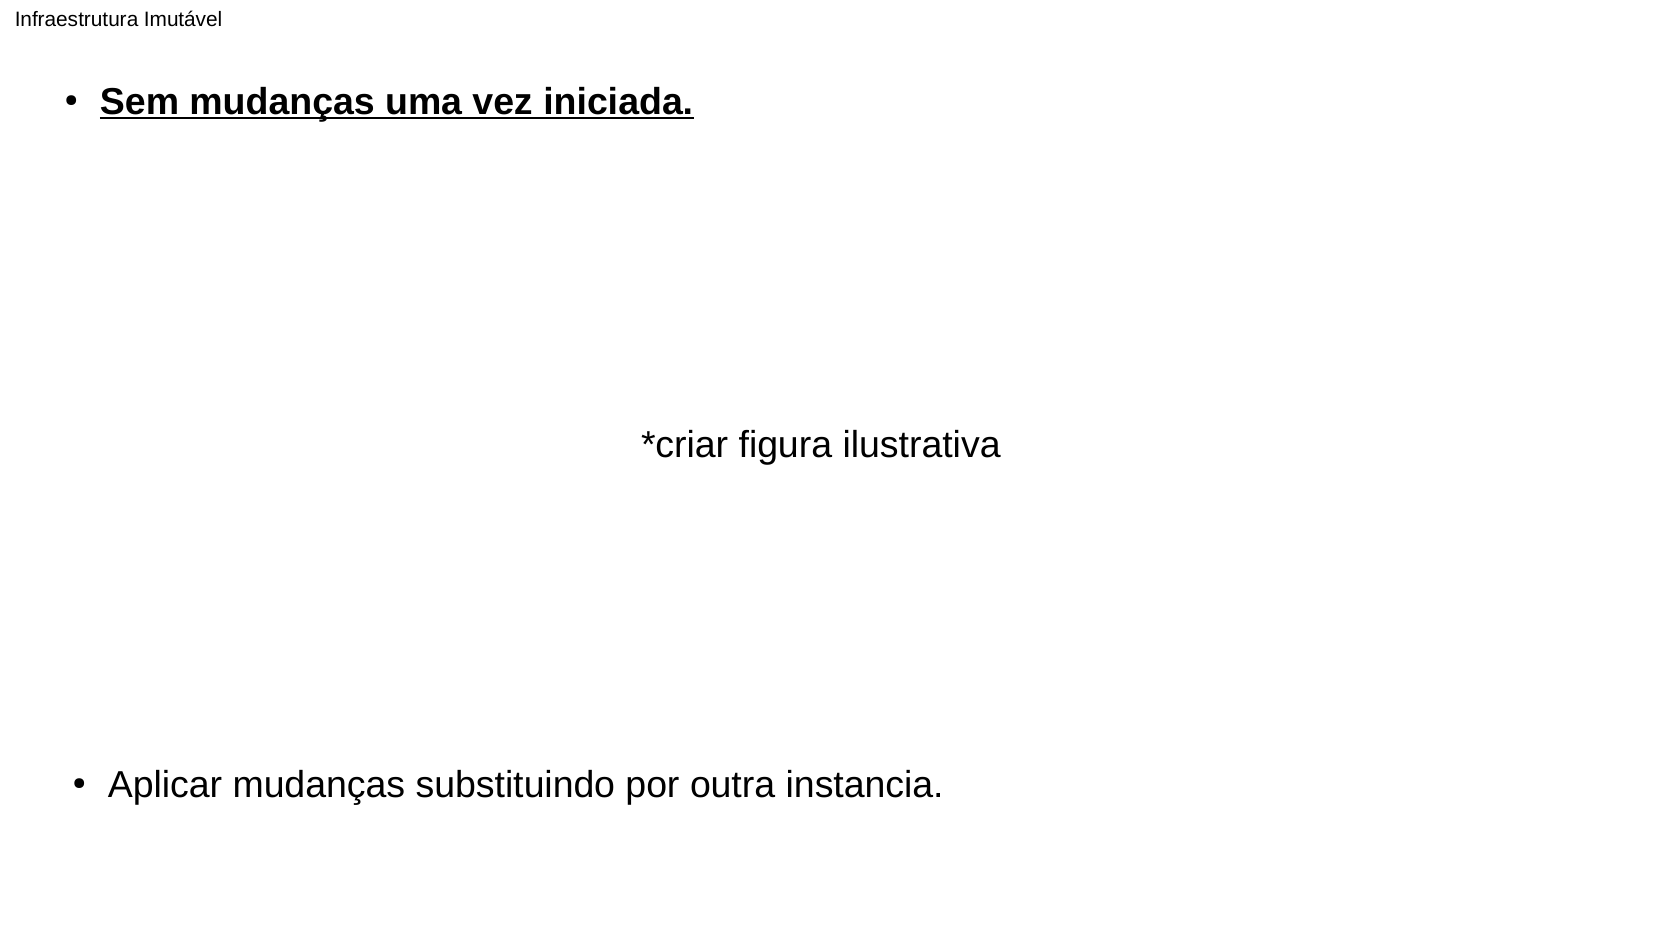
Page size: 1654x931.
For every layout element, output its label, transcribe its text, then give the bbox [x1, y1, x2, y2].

text_box Infraestrutura Imutável [0, 0, 238, 39]
text_box Aplicar mudanças substituindo por outra instancia. [57, 755, 1098, 855]
text_box Sem mudanças uma vez iniciada. [49, 73, 709, 130]
text_box *criar figura ilustrativa [626, 415, 1016, 473]
